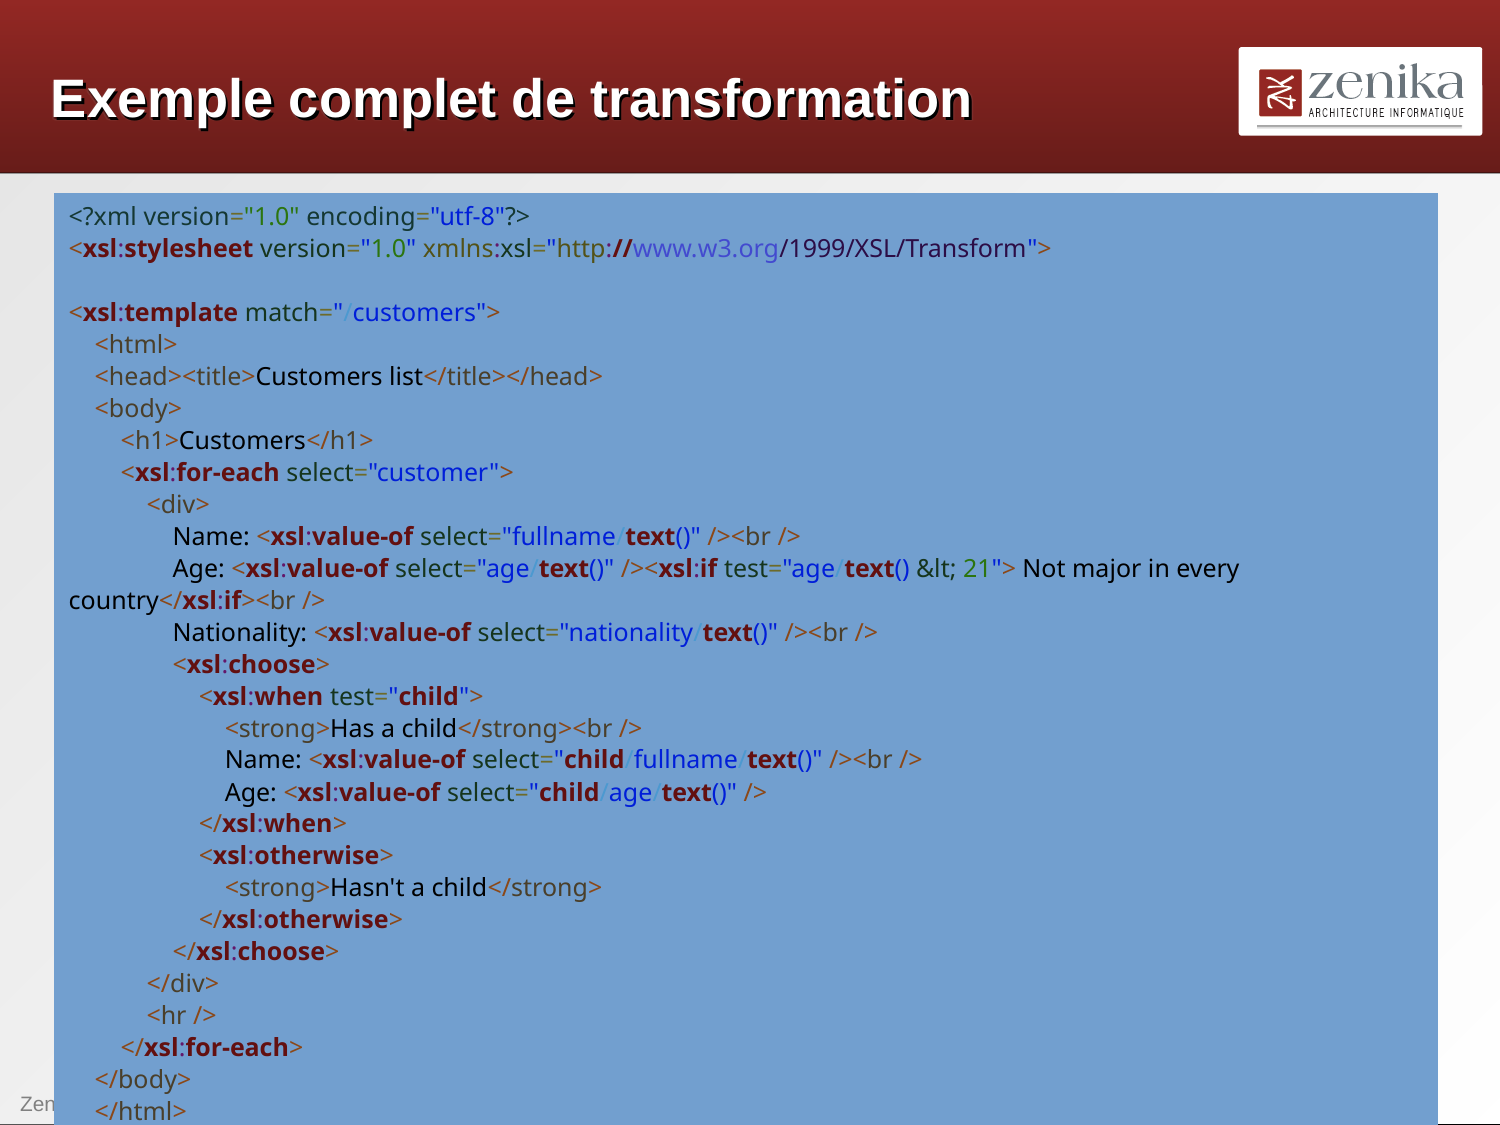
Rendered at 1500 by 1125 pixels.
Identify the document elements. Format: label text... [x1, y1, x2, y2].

title Exemple complet de transformation [50, 15, 1206, 180]
table_header <?xml version="1.0" encoding="utf-8"?> <xsl:stylesheet version="1.0" xmlns:xsl="http://www.w3.org/1999/XSL/Transform"> <xsl:template match="/customers"> <html> <head><title>Customers list</title></head> <body> <h1>Customers</h1> <xsl:for-each select="customer"> <div> Name: <xsl:value-of select="fullname/text()" /><br /> Age: <xsl:value-of select="age/text()" /><xsl:if test="age/text() &lt; 21"> Not major in every country</xsl:if><br /> Nationality: <xsl:value-of select="nationality/text()" /><br /> <xsl:choose> <xsl:when test="child"> <strong>Has a child</strong><br /> Name: <xsl:value-of select="child/fullname/text()" /><br /> Age: <xsl:value-of select="child/age/text()" /> </xsl:when> <xsl:otherwise> <strong>Hasn't a child</strong> </xsl:otherwise> </xsl:choose> </div> <hr /> </xsl:for-each> </body> </html> </xsl:template> </xsl:stylesheet> [54, 193, 1438, 1125]
